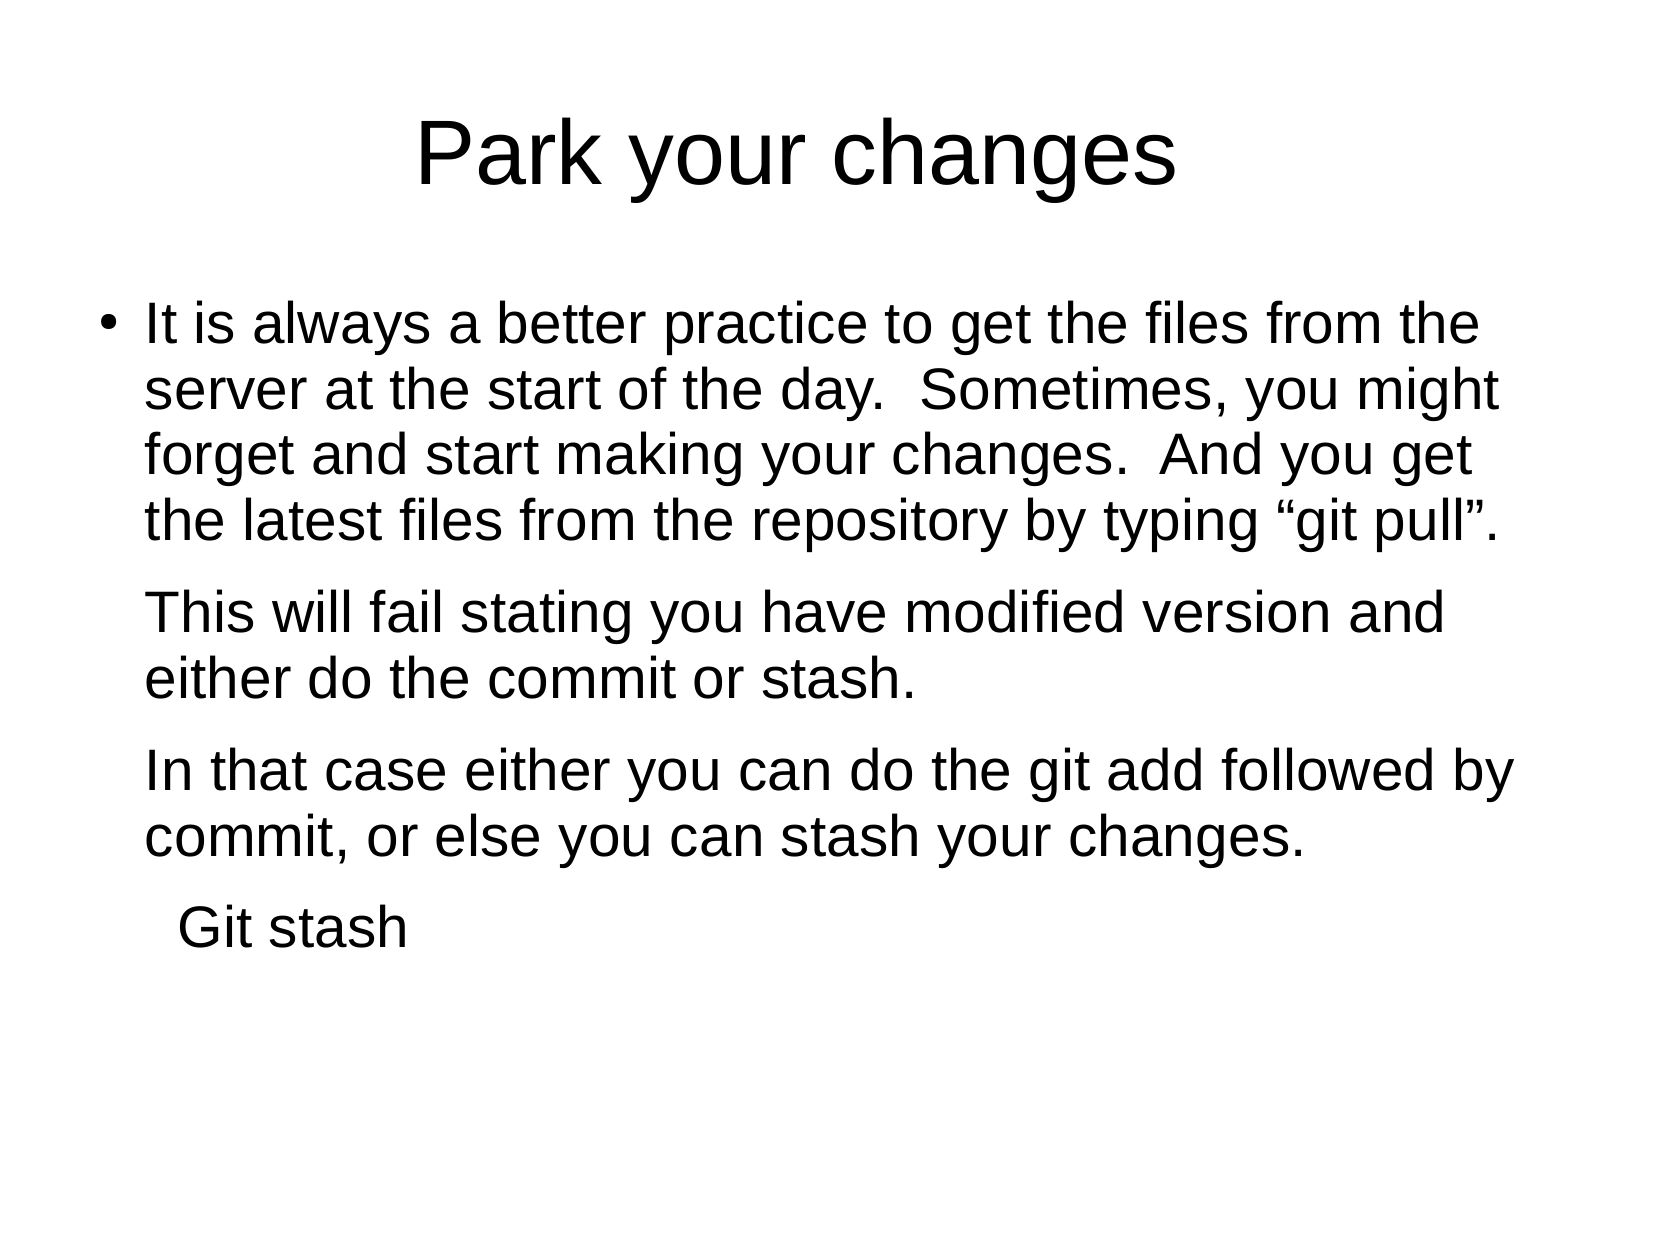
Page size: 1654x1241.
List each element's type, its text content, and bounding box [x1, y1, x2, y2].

list It is always a better practice to get the files from the server at the start of the day. Sometimes, you might forget and start making your changes. And you get the latest files from the repository by typing “git pull”. This will fail stating you have modified version and either do the commit or stash. In that case either you can do the git add followed by commit, or else you can stash your changes. Git stash [82, 290, 1571, 1010]
title Park your changes [82, 49, 1571, 257]
